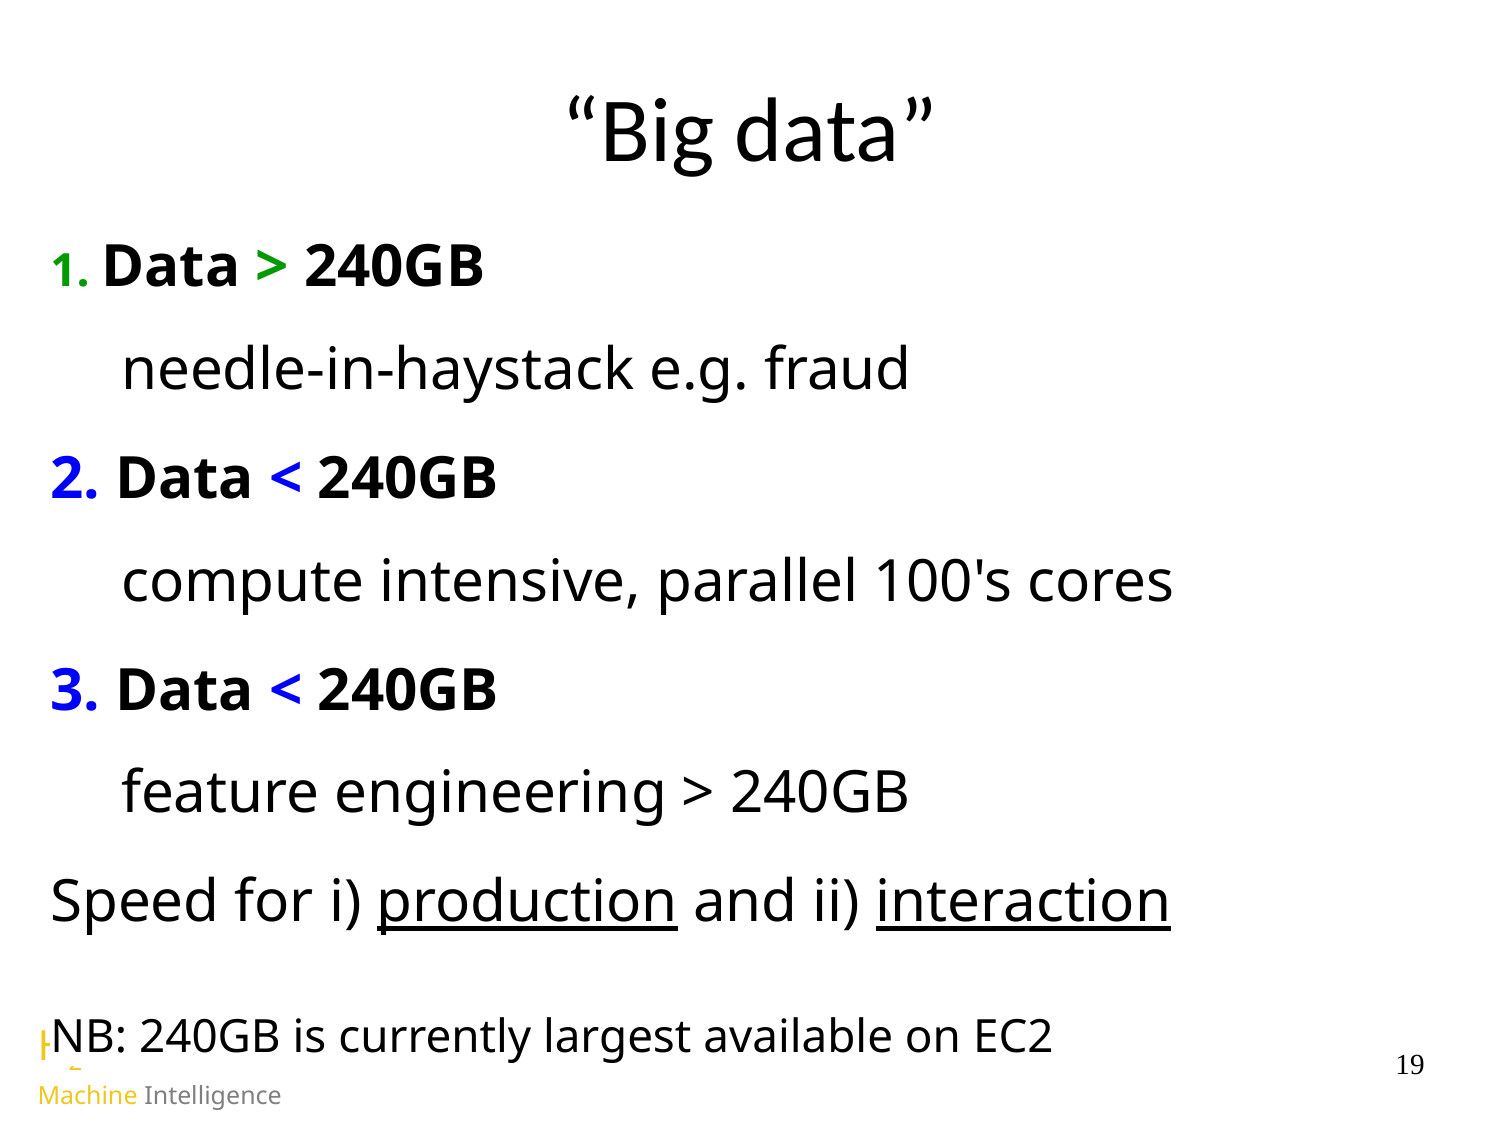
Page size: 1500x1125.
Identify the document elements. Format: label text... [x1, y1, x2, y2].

list 1. Data > 240GB needle-in-haystack e.g. fraud 2. Data < 240GB compute intensive, parallel 100's cores 3. Data < 240GB feature engineering > 240GB Speed for i) production and ii) interaction NB: 240GB is currently largest available on EC2 [0, 224, 1450, 990]
title “Big data” [75, 15, 1425, 224]
